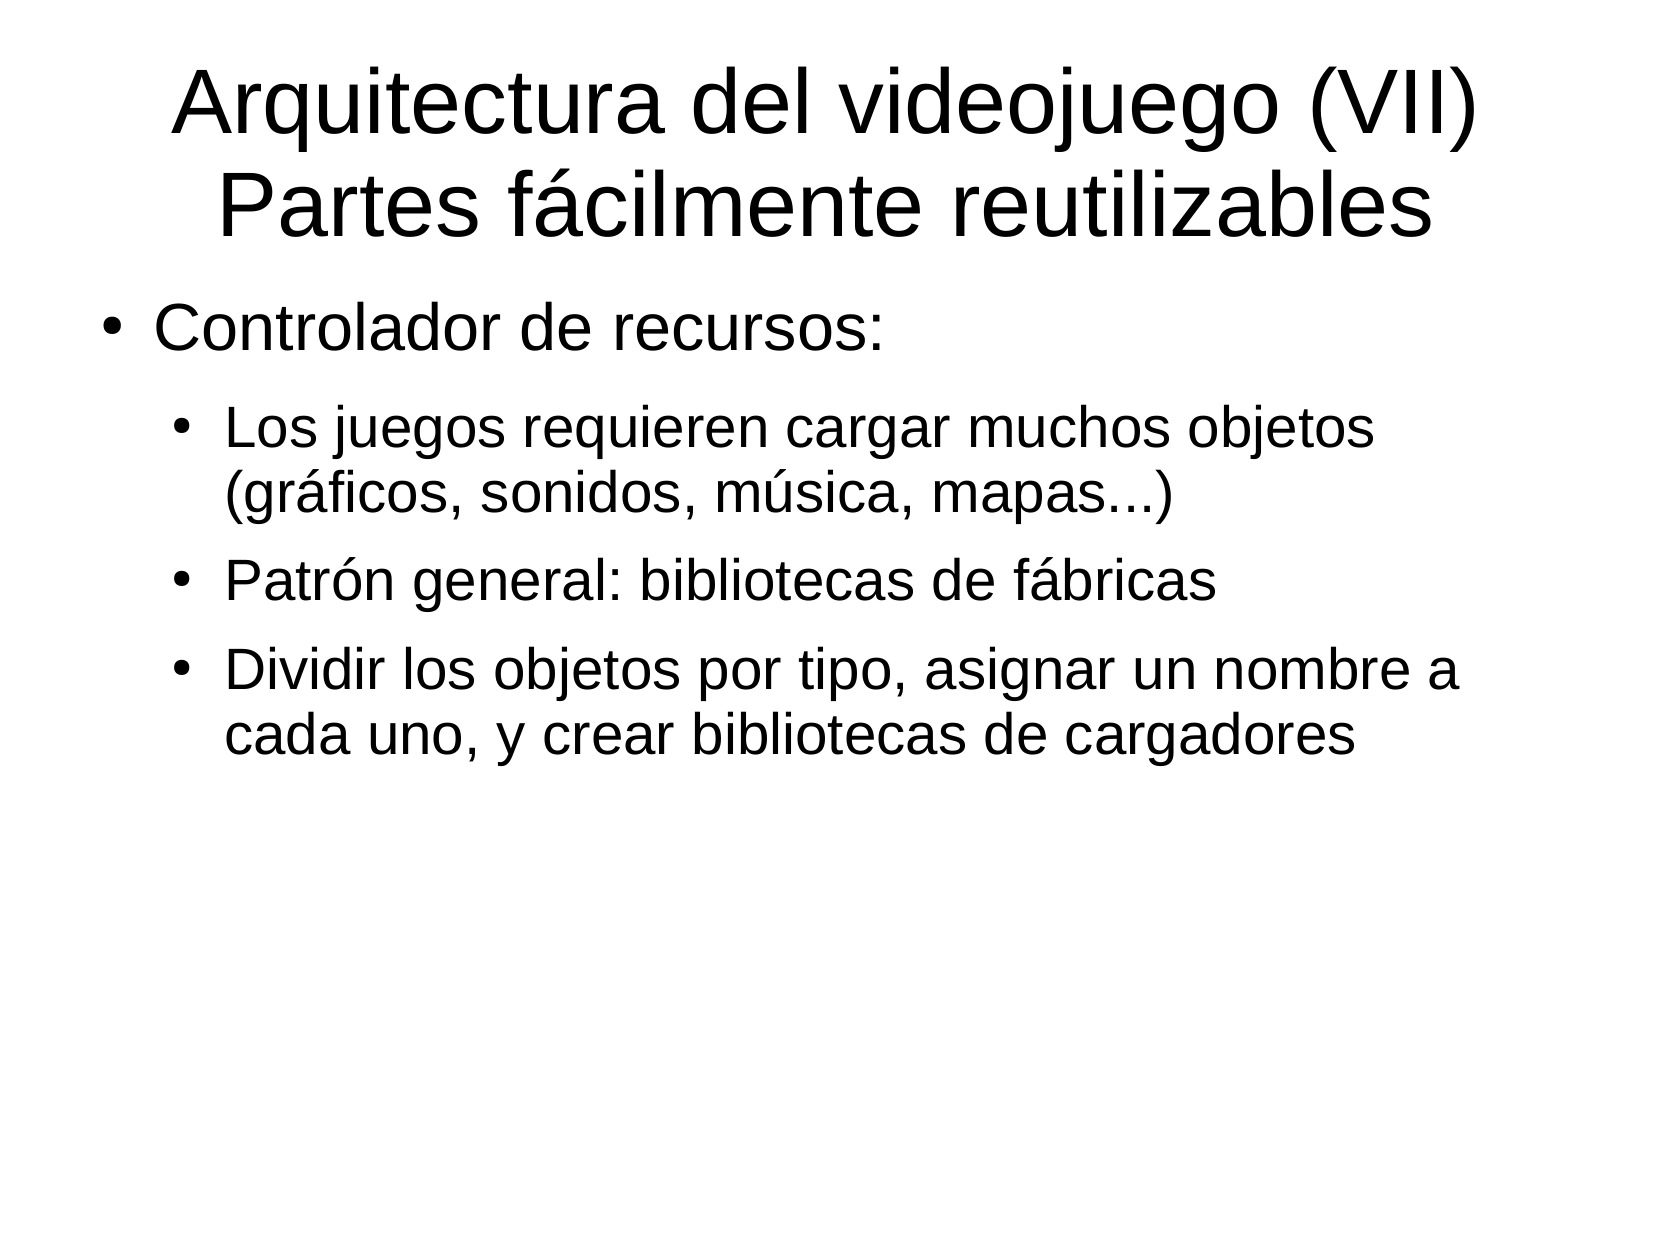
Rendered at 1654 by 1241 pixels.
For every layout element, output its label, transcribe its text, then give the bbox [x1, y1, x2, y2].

title Arquitectura del videojuego (VII) Partes fácilmente reutilizables [82, 50, 1571, 256]
list Controlador de recursos: Los juegos requieren cargar muchos objetos (gráficos, sonidos, música, mapas...) Patrón general: bibliotecas de fábricas Dividir los objetos por tipo, asignar un nombre a cada uno, y crear bibliotecas de cargadores [82, 290, 1571, 1094]
